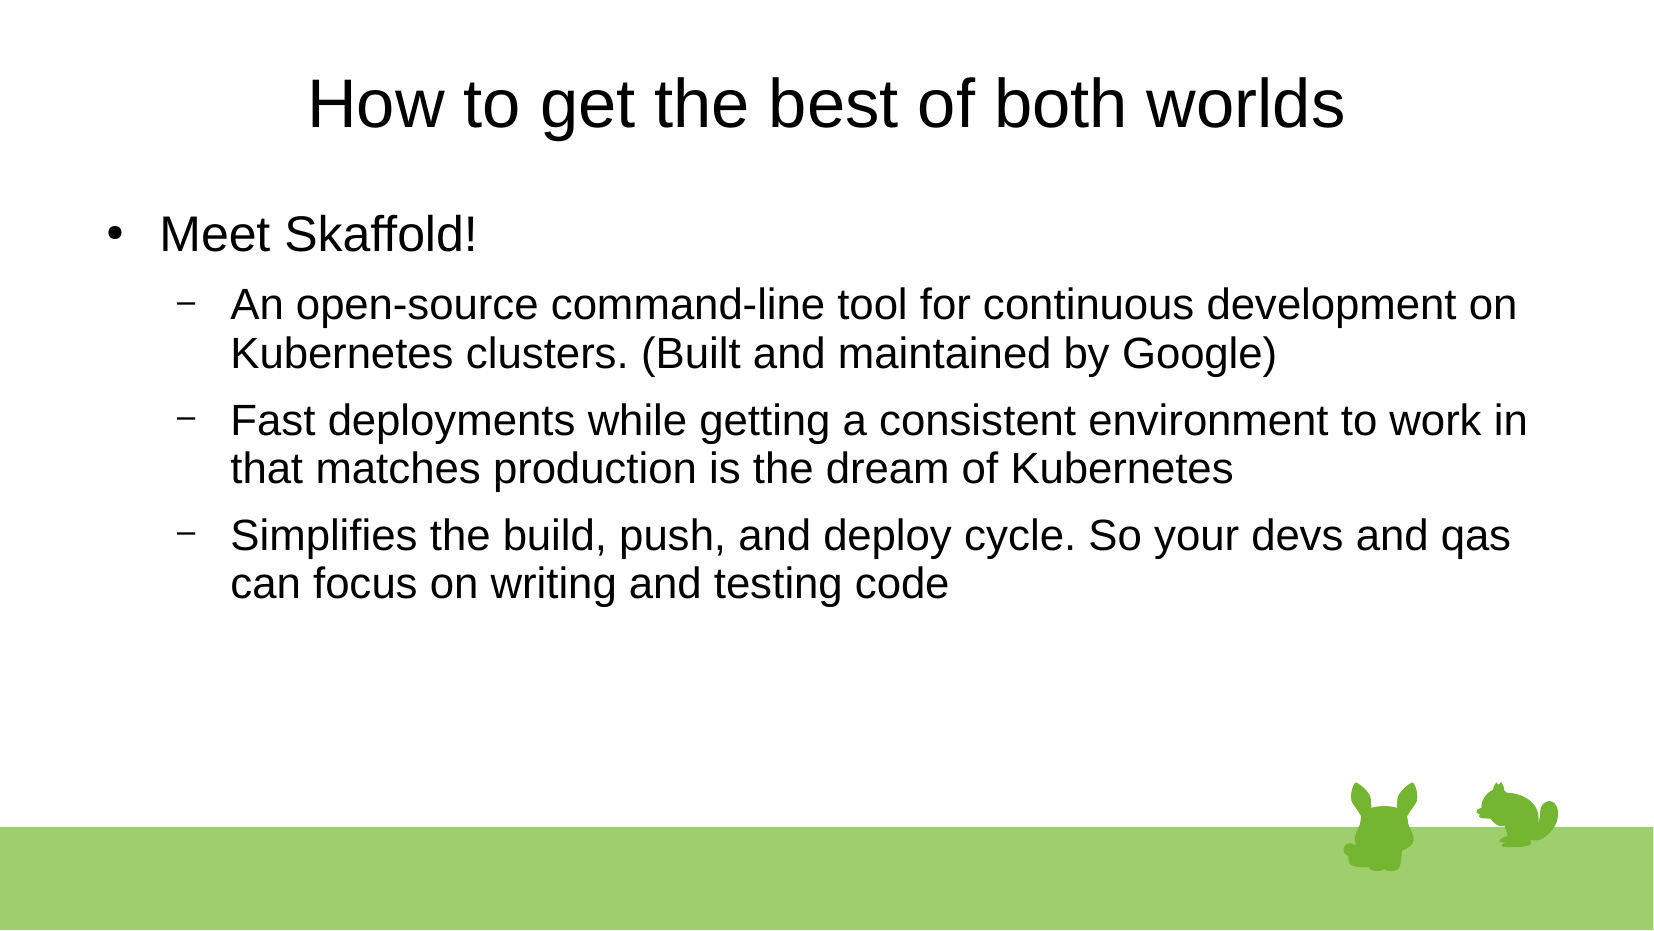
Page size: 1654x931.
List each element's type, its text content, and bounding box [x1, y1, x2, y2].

list Meet Skaffold! An open-source command-line tool for continuous development on Kubernetes clusters. (Built and maintained by Google) Fast deployments while getting a consistent environment to work in that matches production is the dream of Kubernetes Simplifies the build, push, and deploy cycle. So your devs and qas can focus on writing and testing code [88, 206, 1565, 739]
title How to get the best of both worlds [88, 29, 1565, 178]
